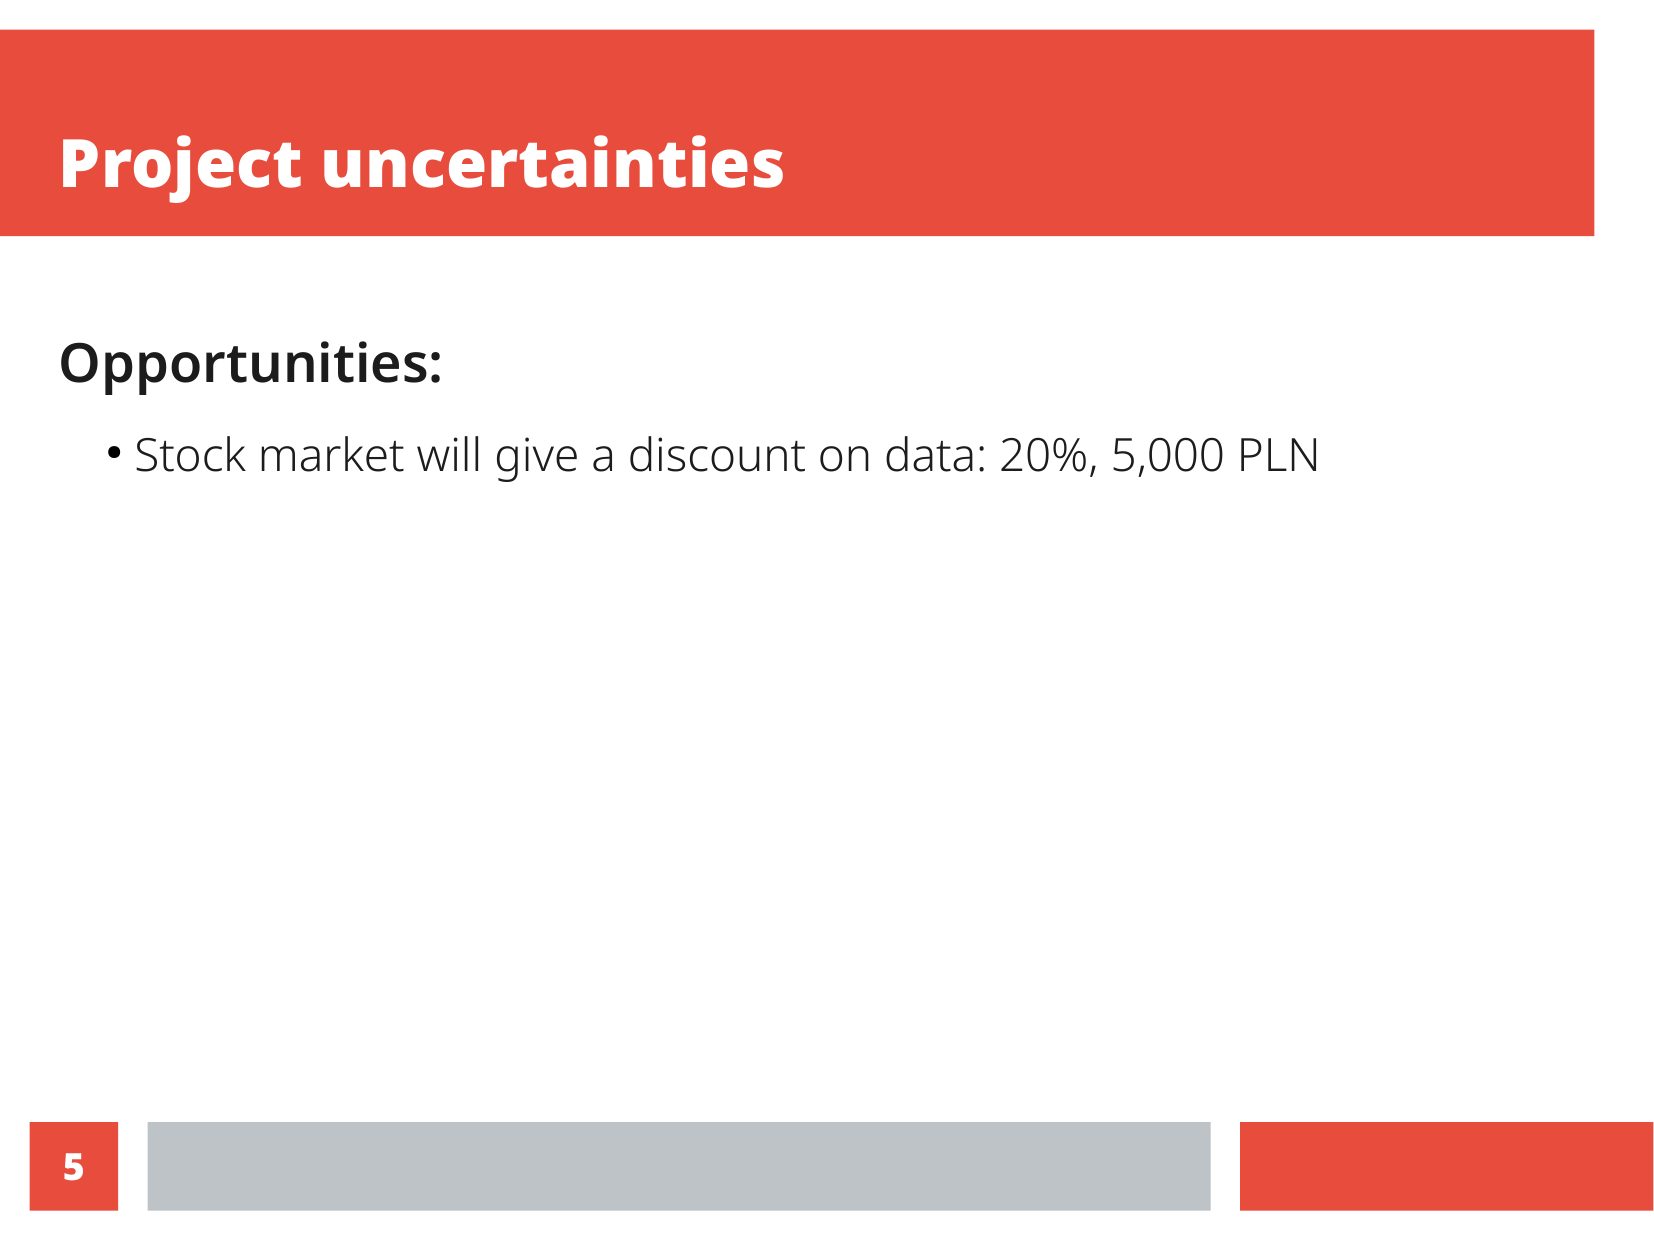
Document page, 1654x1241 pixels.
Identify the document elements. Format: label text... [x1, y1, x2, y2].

title Project uncertainties [59, 59, 1595, 207]
list Opportunities: Stock market will give a discount on data: 20%, 5,000 PLN [59, 324, 1565, 1093]
